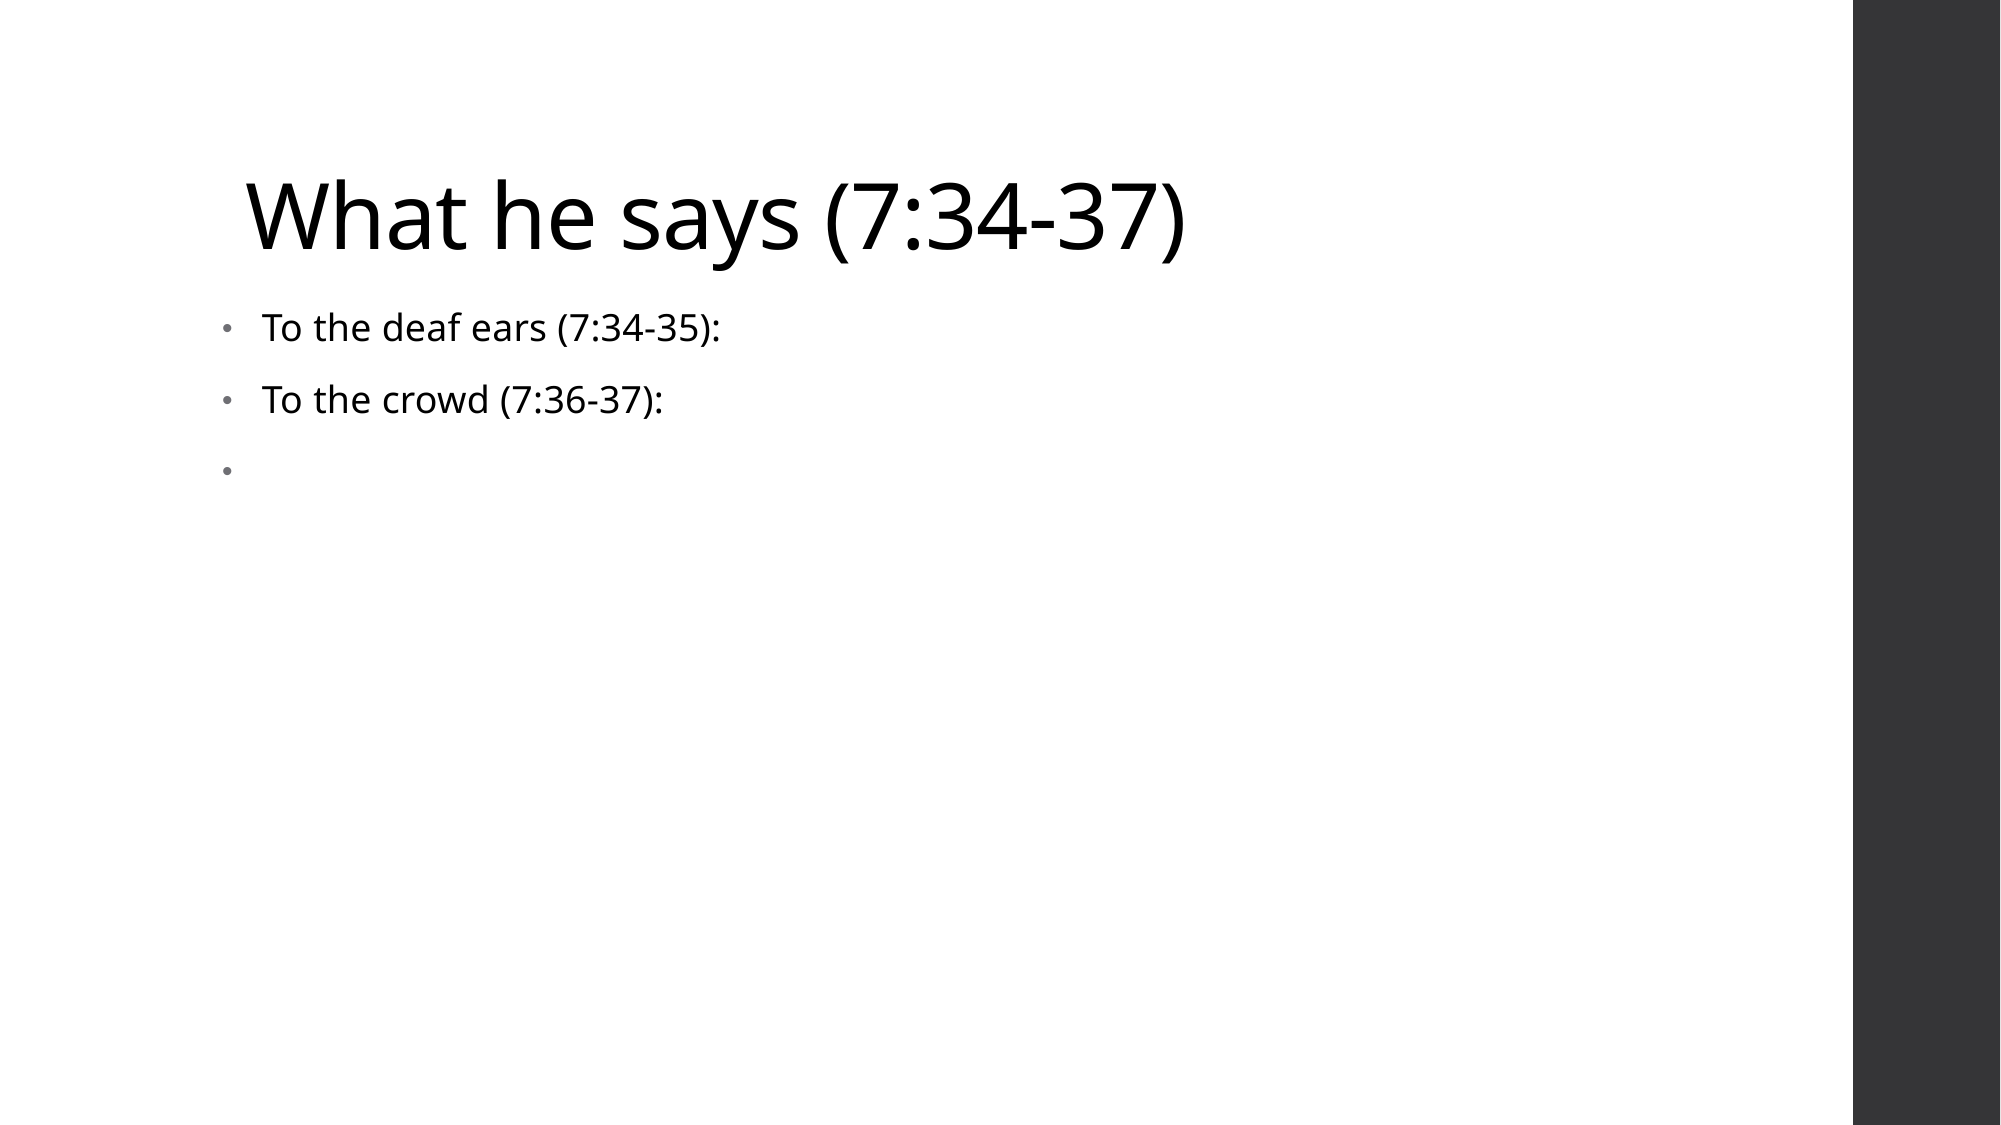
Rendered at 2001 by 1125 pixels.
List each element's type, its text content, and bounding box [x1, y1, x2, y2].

title What he says (7:34-37) [206, 60, 1797, 278]
list To the deaf ears (7:34-35): To the crowd (7:36-37): [206, 299, 1617, 1014]
